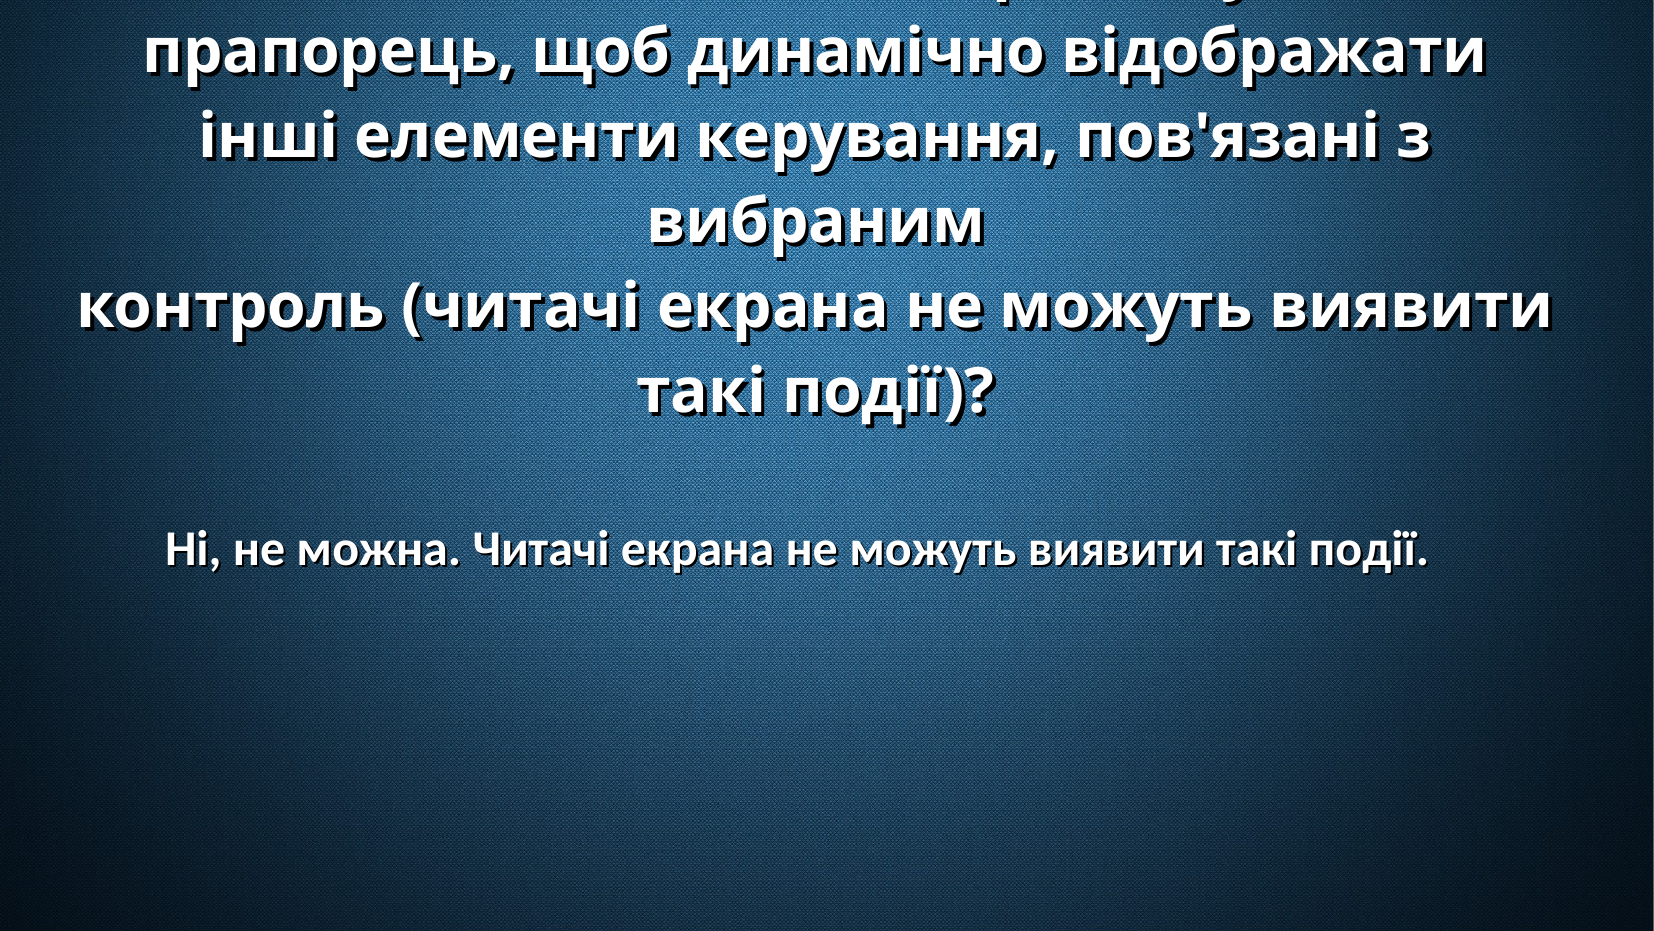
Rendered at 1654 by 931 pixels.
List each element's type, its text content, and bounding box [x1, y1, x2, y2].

title 14. Чи можемо ми використовувати прапорець, щоб динамічно відображати інші елементи керування, пов'язані з вибраним контроль (читачі екрана не можуть виявити такі події)? [71, 1, 1561, 351]
subtitle Ні, не можна. Читачі екрана не можуть виявити такі події. [165, 435, 1654, 721]
picture [0, 0, 1654, 931]
